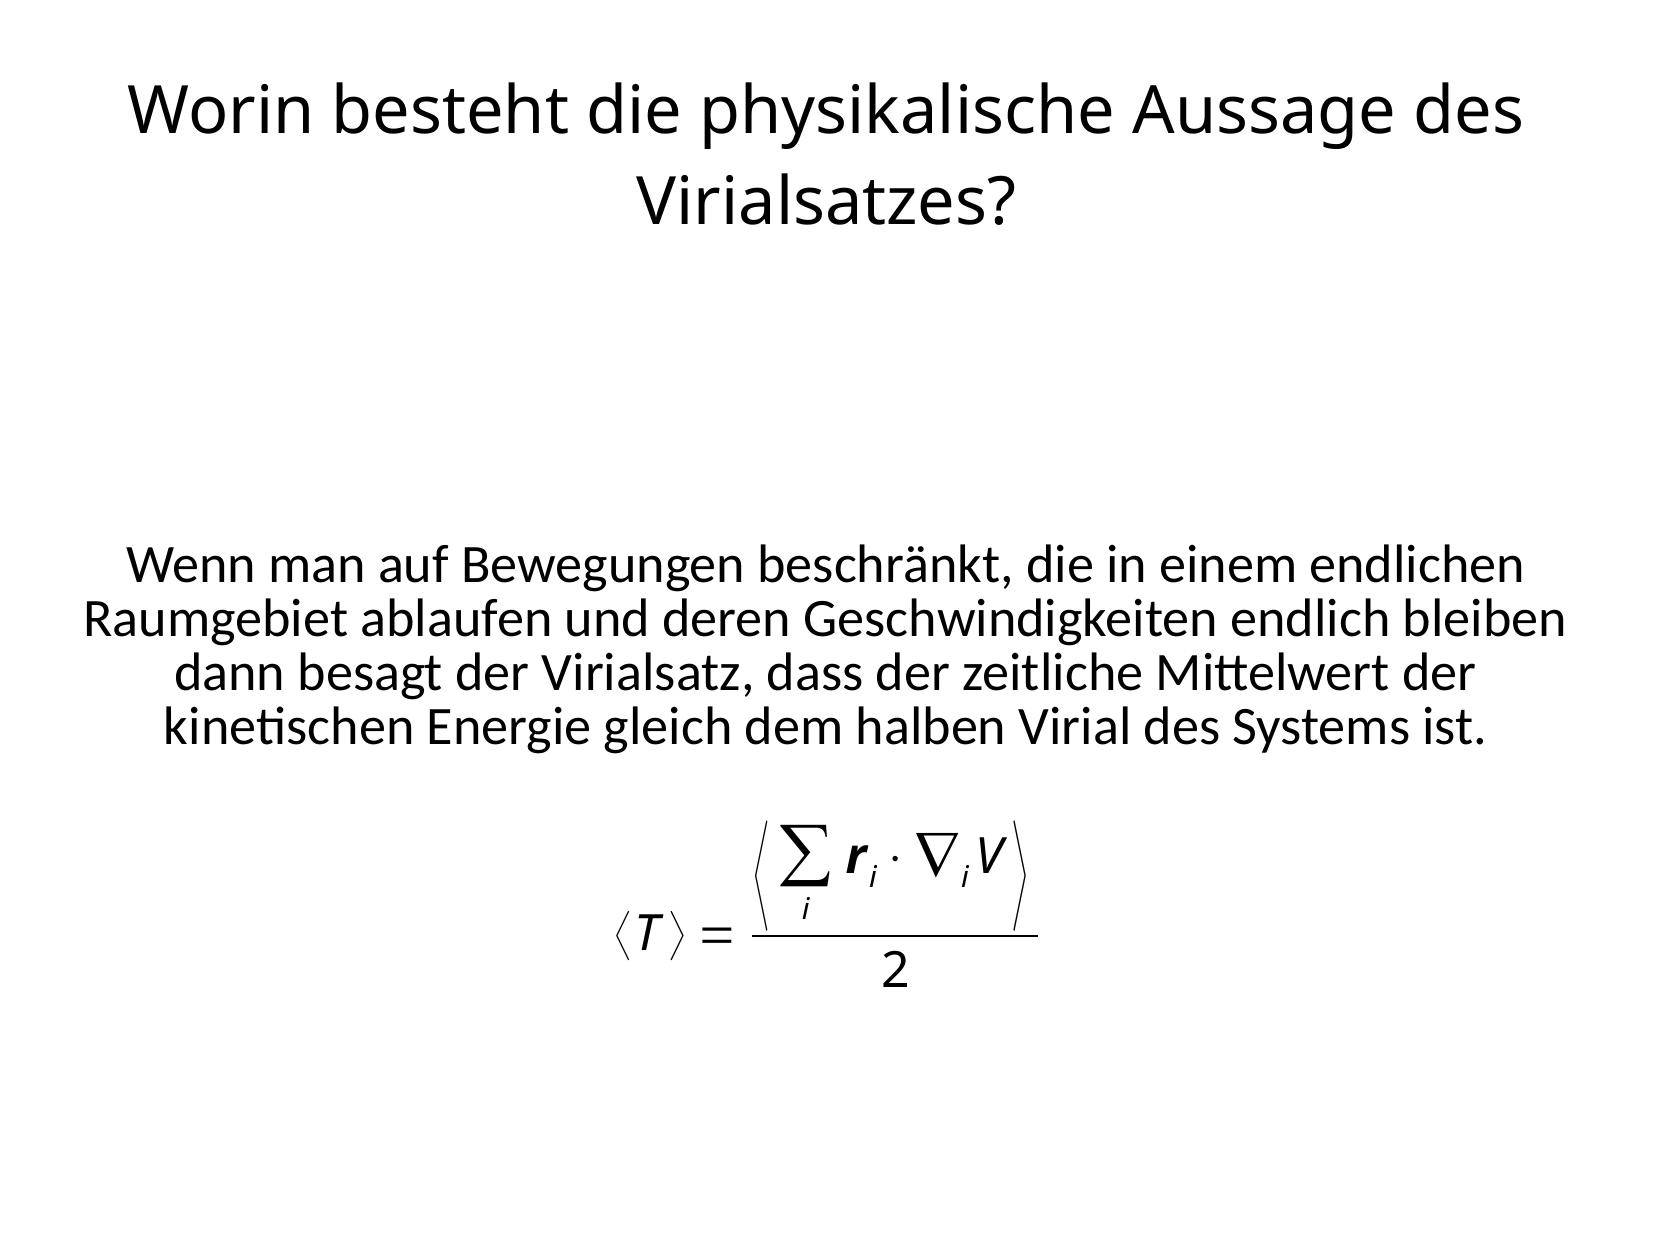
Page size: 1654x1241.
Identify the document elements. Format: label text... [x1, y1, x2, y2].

chart [608, 817, 1046, 1002]
title Worin besteht die physikalische Aussage des Virialsatzes? [82, 49, 1571, 257]
subtitle Wenn man auf Bewegungen beschränkt, die in einem endlichen Raumgebiet ablaufen und deren Geschwindigkeiten endlich bleiben dann besagt der Virialsatz, dass der zeitliche Mittelwert der kinetischen Energie gleich dem halben Virial des Systems ist. [82, 290, 1571, 1010]
